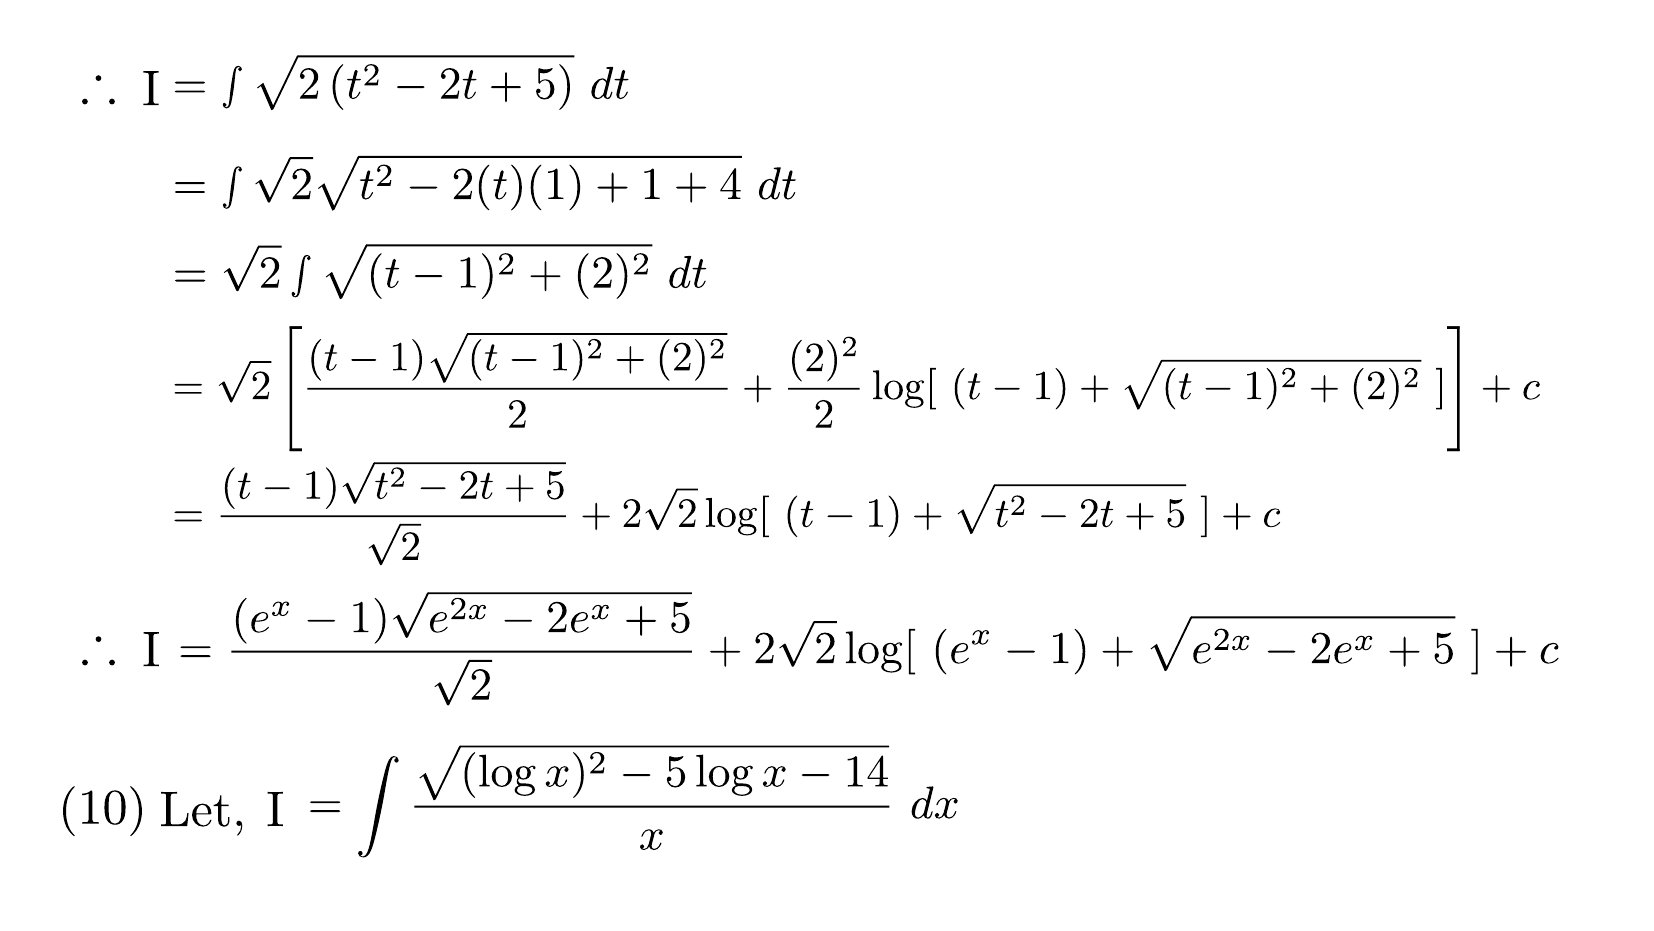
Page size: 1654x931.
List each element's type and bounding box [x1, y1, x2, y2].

text_box [174, 462, 1281, 566]
text_box [174, 244, 707, 300]
text_box [309, 745, 958, 858]
text_box [82, 75, 115, 105]
text_box [180, 592, 1559, 706]
text_box [174, 55, 629, 111]
text_box [174, 155, 797, 211]
text_box [60, 786, 142, 837]
text_box [82, 636, 115, 666]
text_box [143, 632, 159, 667]
text_box [267, 791, 283, 827]
text_box [161, 791, 243, 836]
text_box [143, 71, 159, 106]
text_box [174, 326, 1540, 452]
title [47, 36, 1607, 898]
